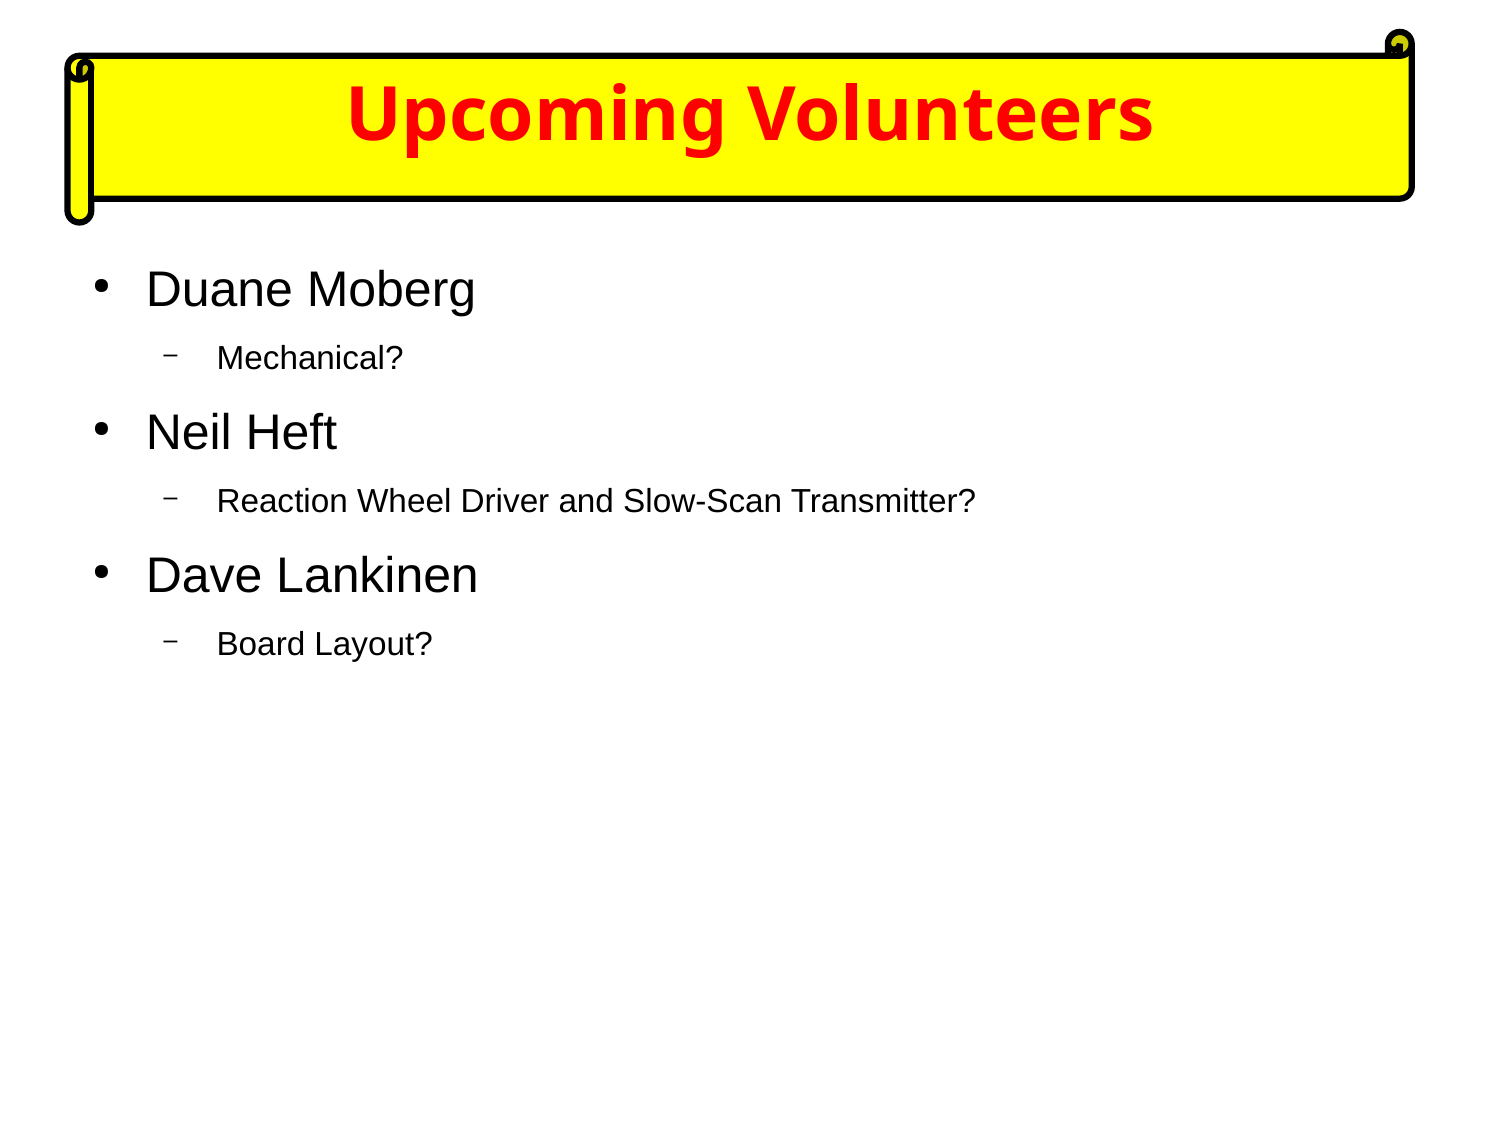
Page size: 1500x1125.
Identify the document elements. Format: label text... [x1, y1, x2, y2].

text_box Upcoming Volunteers [0, 58, 1500, 164]
list Duane Moberg Mechanical? Neil Heft Reaction Wheel Driver and Slow-Scan Transmitter? Dave Lankinen Board Layout? [75, 263, 1425, 916]
text_box [67, 164, 1412, 223]
text_box [72, 31, 1412, 58]
